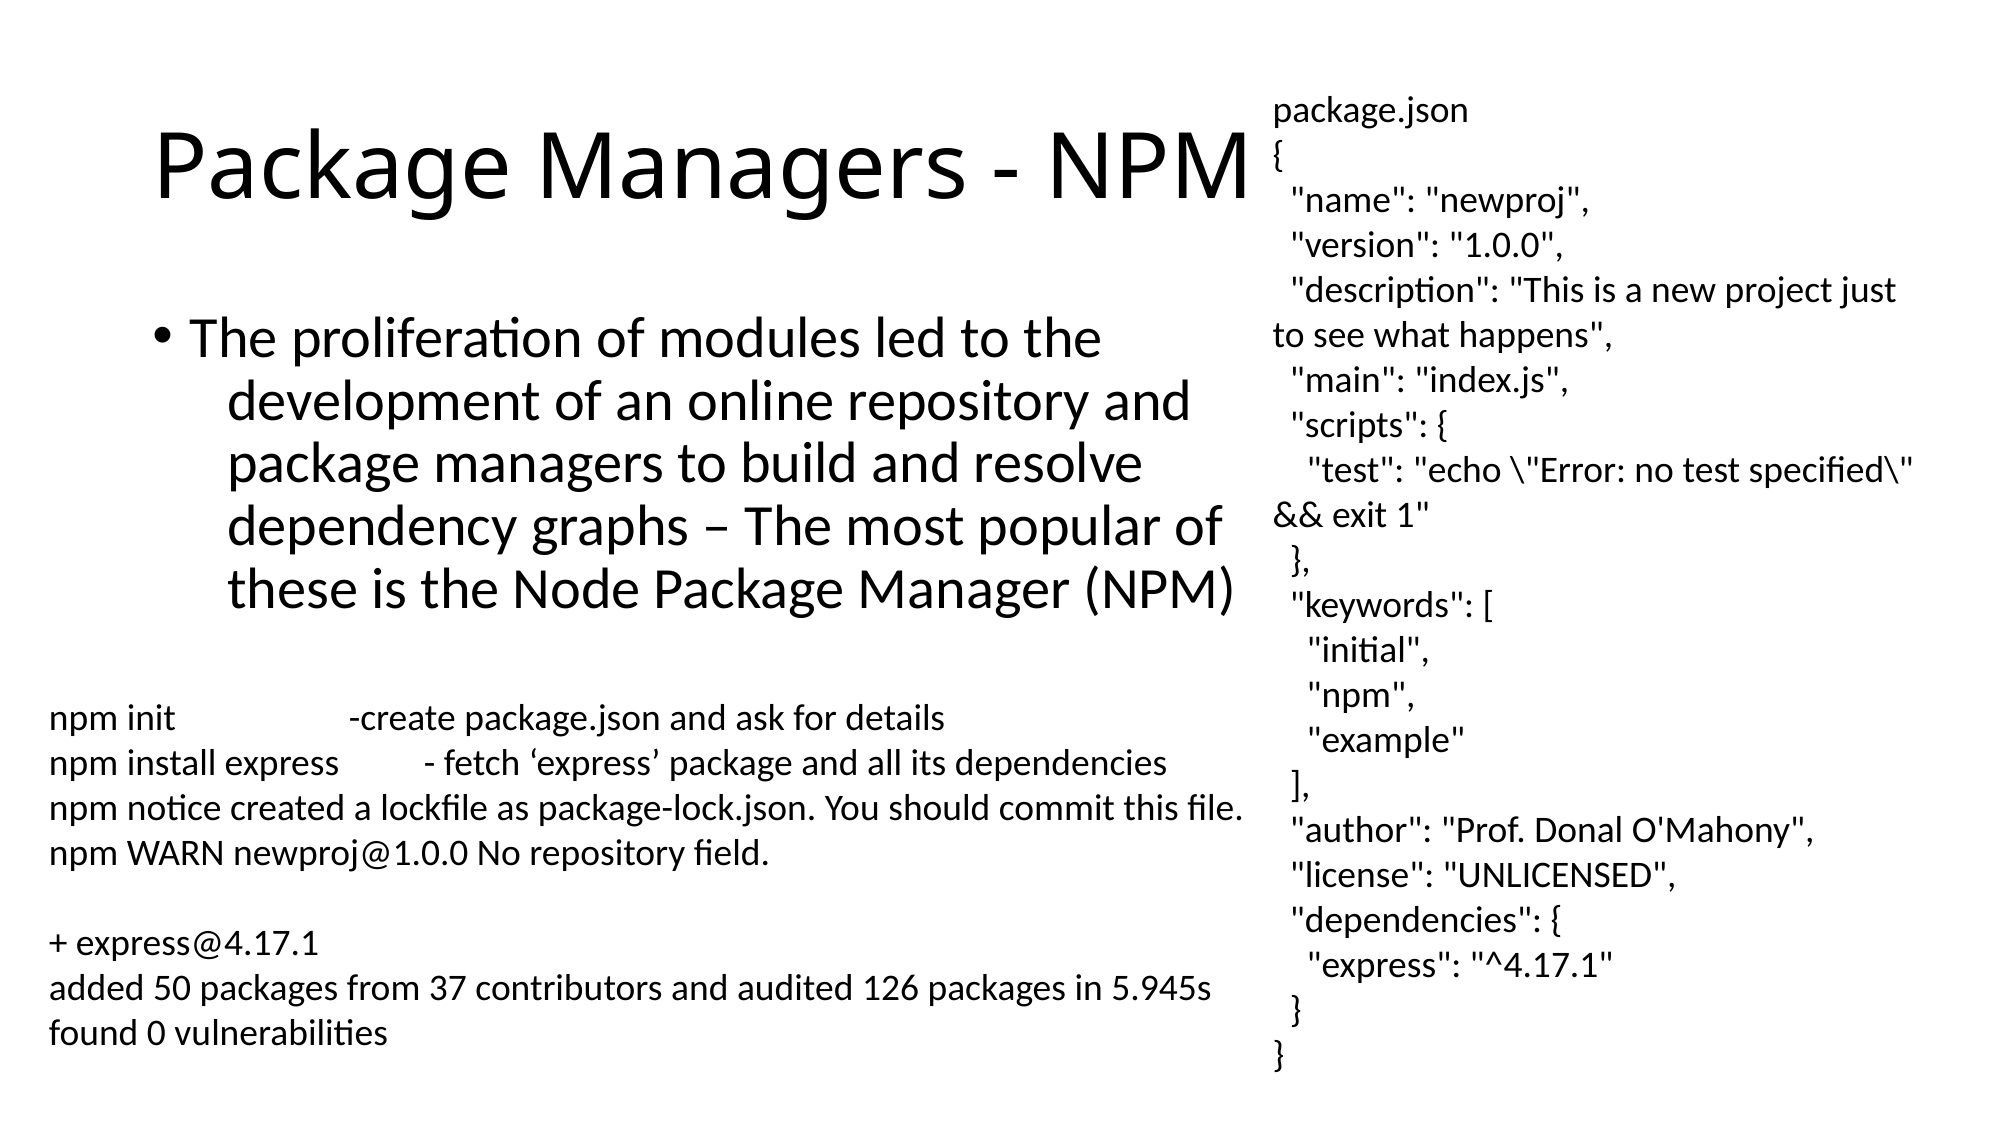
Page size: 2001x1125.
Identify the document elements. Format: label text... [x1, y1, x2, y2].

text_box package.json { "name": "newproj", "version": "1.0.0", "description": "This is a new project just to see what happens", "main": "index.js", "scripts": { "test": "echo \"Error: no test specified\" && exit 1" }, "keywords": [ "initial", "npm", "example" ], "author": "Prof. Donal O'Mahony", "license": "UNLICENSED", "dependencies": { "express": "^4.17.1" } } [1257, 77, 1946, 1093]
title Package Managers - NPM [137, 59, 1863, 278]
list The proliferation of modules led to the development of an online repository and package managers to build and resolve dependency graphs – The most popular of these is the Node Package Manager (NPM) [137, 299, 1257, 685]
text_box npm init -create package.json and ask for details npm install express - fetch ‘express’ package and all its dependencies npm notice created a lockfile as package-lock.json. You should commit this file. npm WARN newproj@1.0.0 No repository field. + express@4.17.1 added 50 packages from 37 contributors and audited 126 packages in 5.945s found 0 vulnerabilities [34, 685, 1257, 1065]
